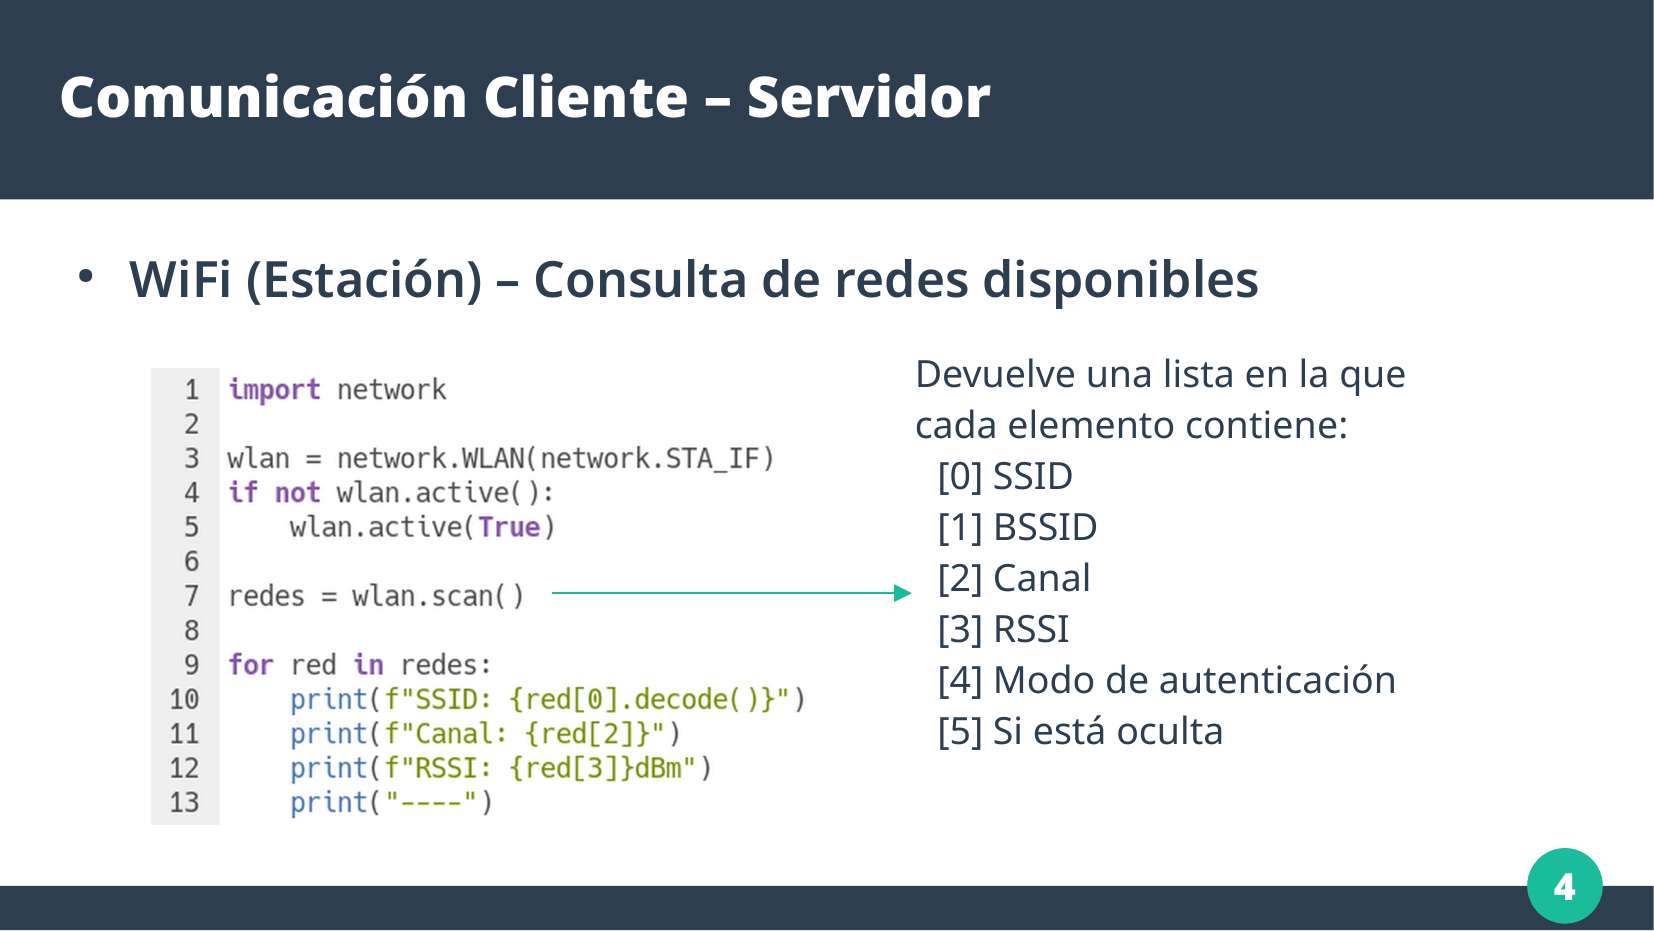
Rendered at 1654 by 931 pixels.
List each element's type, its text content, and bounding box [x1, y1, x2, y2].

list WiFi (Estación) – Consulta de redes disponibles [59, 243, 1595, 864]
title Comunicación Cliente – Servidor [59, 37, 1595, 155]
picture [151, 368, 830, 825]
text_box Devuelve una lista en la que cada elemento contiene: SSID BSSID Canal RSSI Modo de autenticación Si está oculta [900, 340, 1497, 837]
